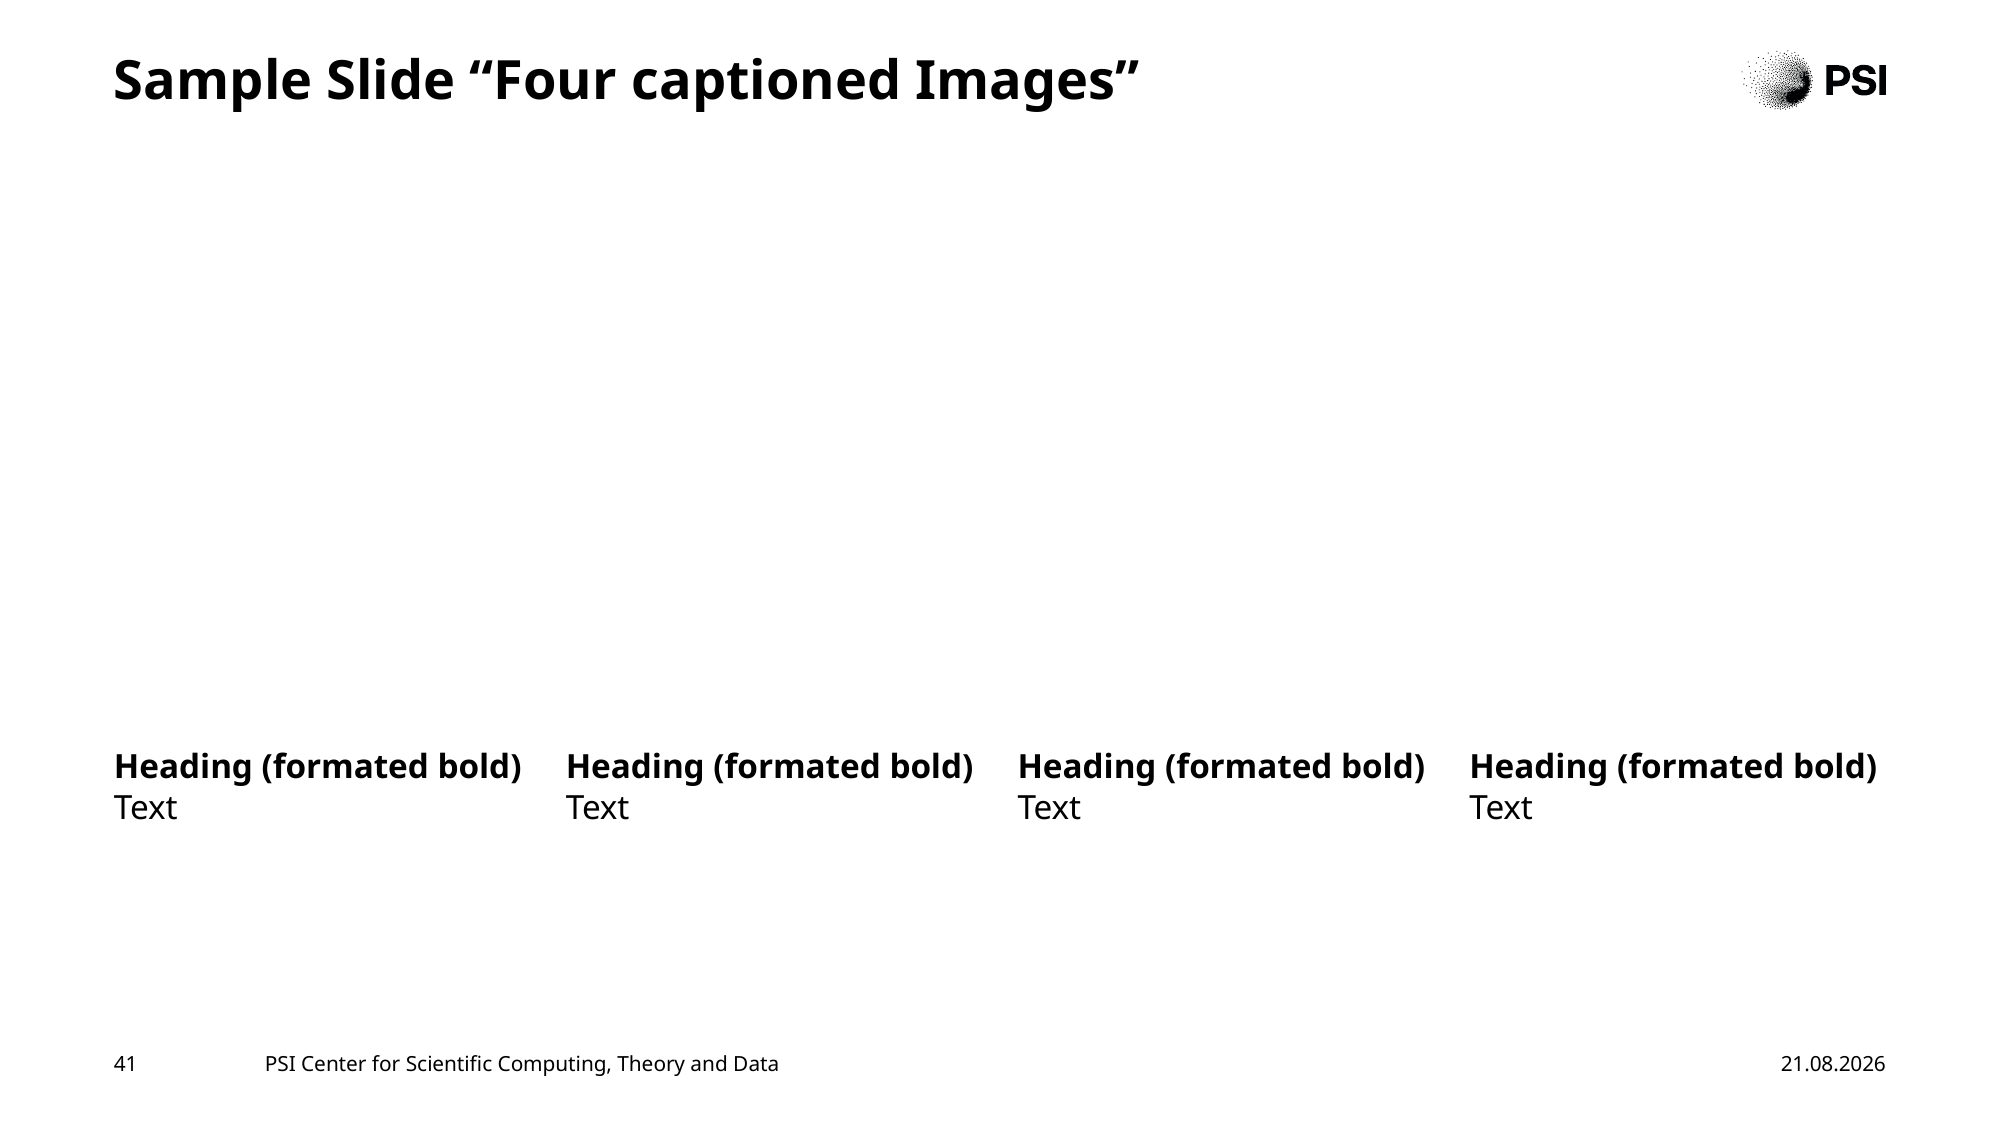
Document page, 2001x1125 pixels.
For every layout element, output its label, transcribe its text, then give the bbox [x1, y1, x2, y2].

title Sample Slide “Four captioned Images” [114, 45, 1585, 179]
list Heading (formated bold) Text [114, 745, 530, 988]
list Heading (formated bold) Text [565, 745, 982, 988]
list Heading (formated bold) Text [1469, 745, 1885, 988]
list Heading (formated bold) Text [1017, 745, 1434, 988]
